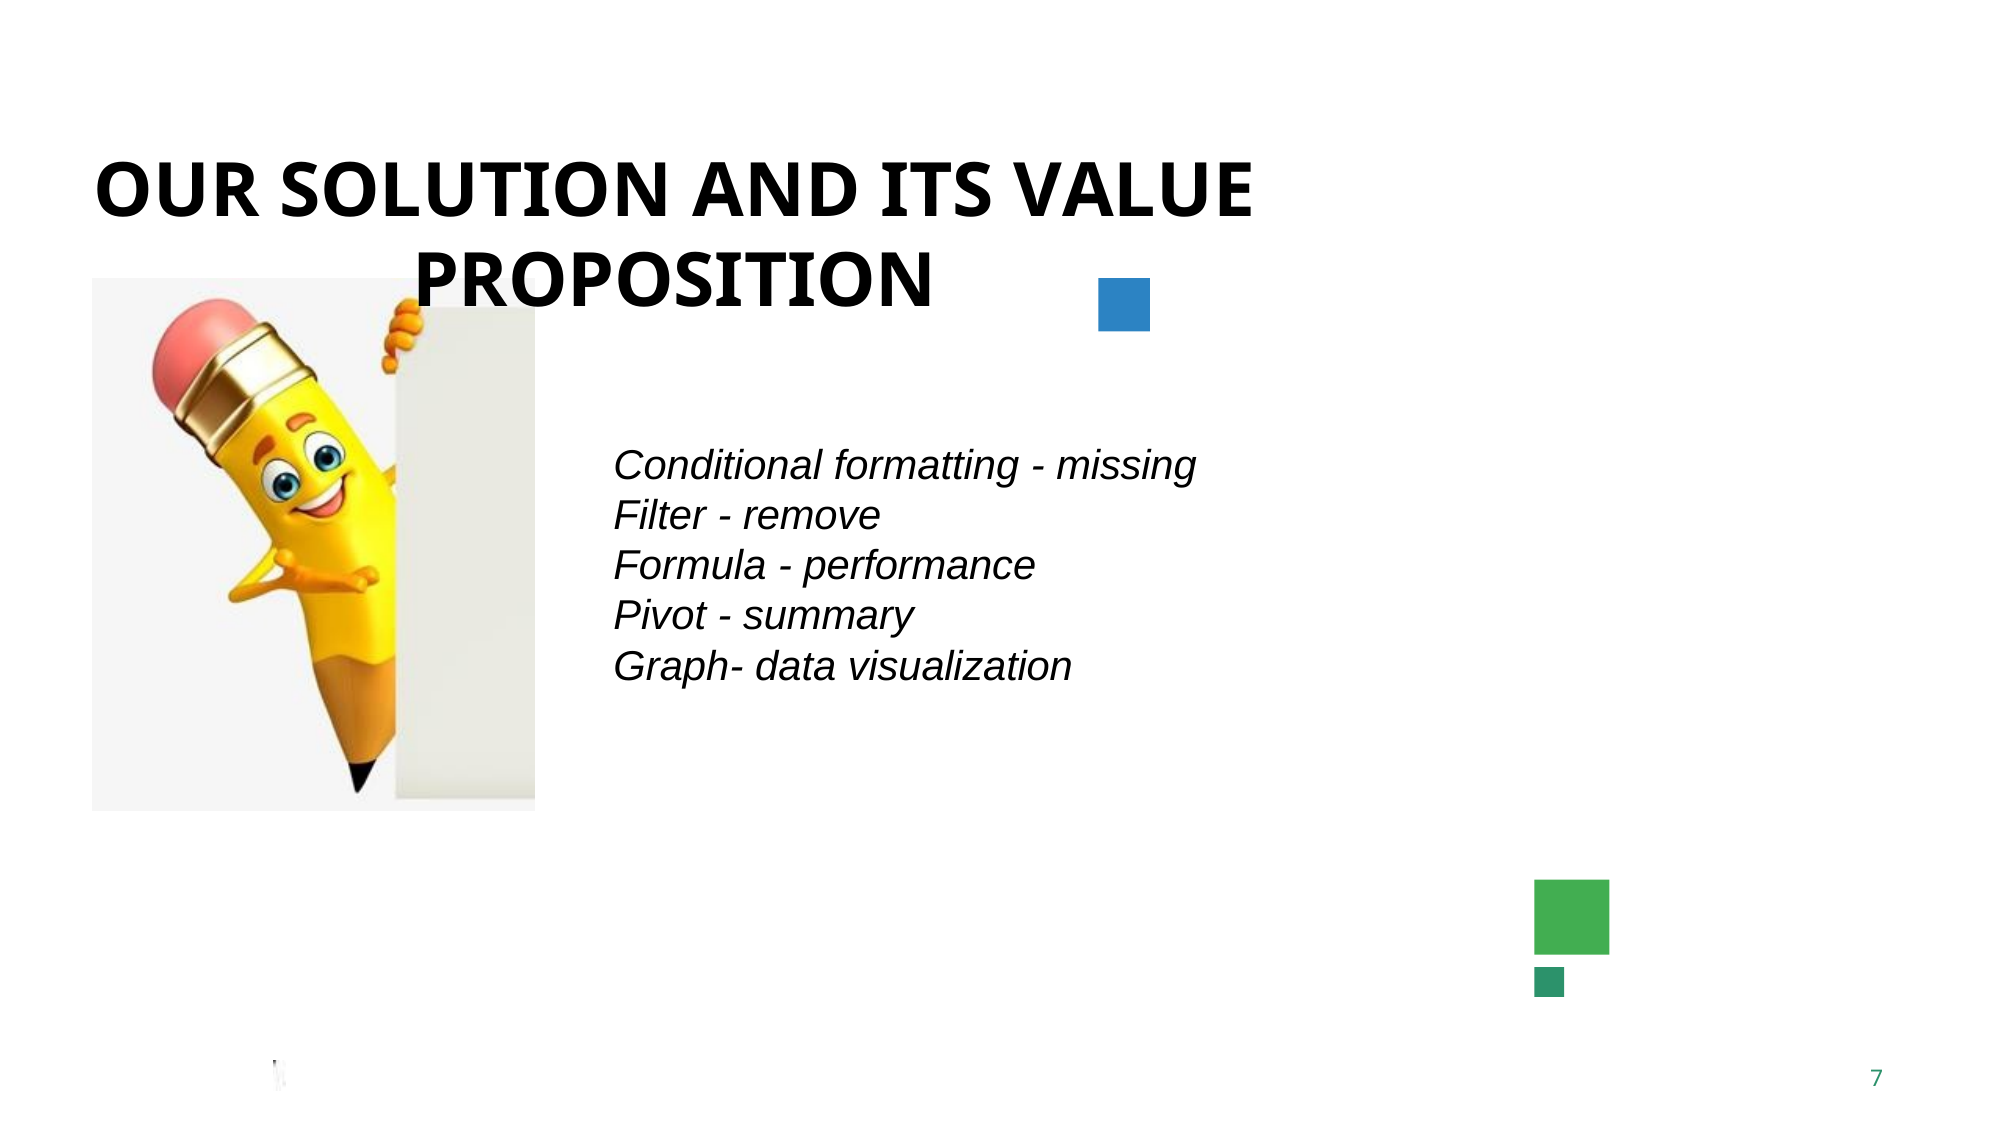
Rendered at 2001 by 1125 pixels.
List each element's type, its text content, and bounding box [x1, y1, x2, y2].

text_box [1534, 967, 1565, 997]
slide_number 7 [1851, 1062, 1891, 1094]
picture [92, 343, 535, 811]
text_box Conditional formatting - missing Filter - remove Formula - performance Pivot - summary Graph- data visualization [611, 435, 1201, 691]
text_box [1534, 879, 1610, 955]
picture [273, 1060, 286, 1091]
title OUR SOLUTION AND ITS VALUE PROPOSITION [91, 44, 1661, 343]
